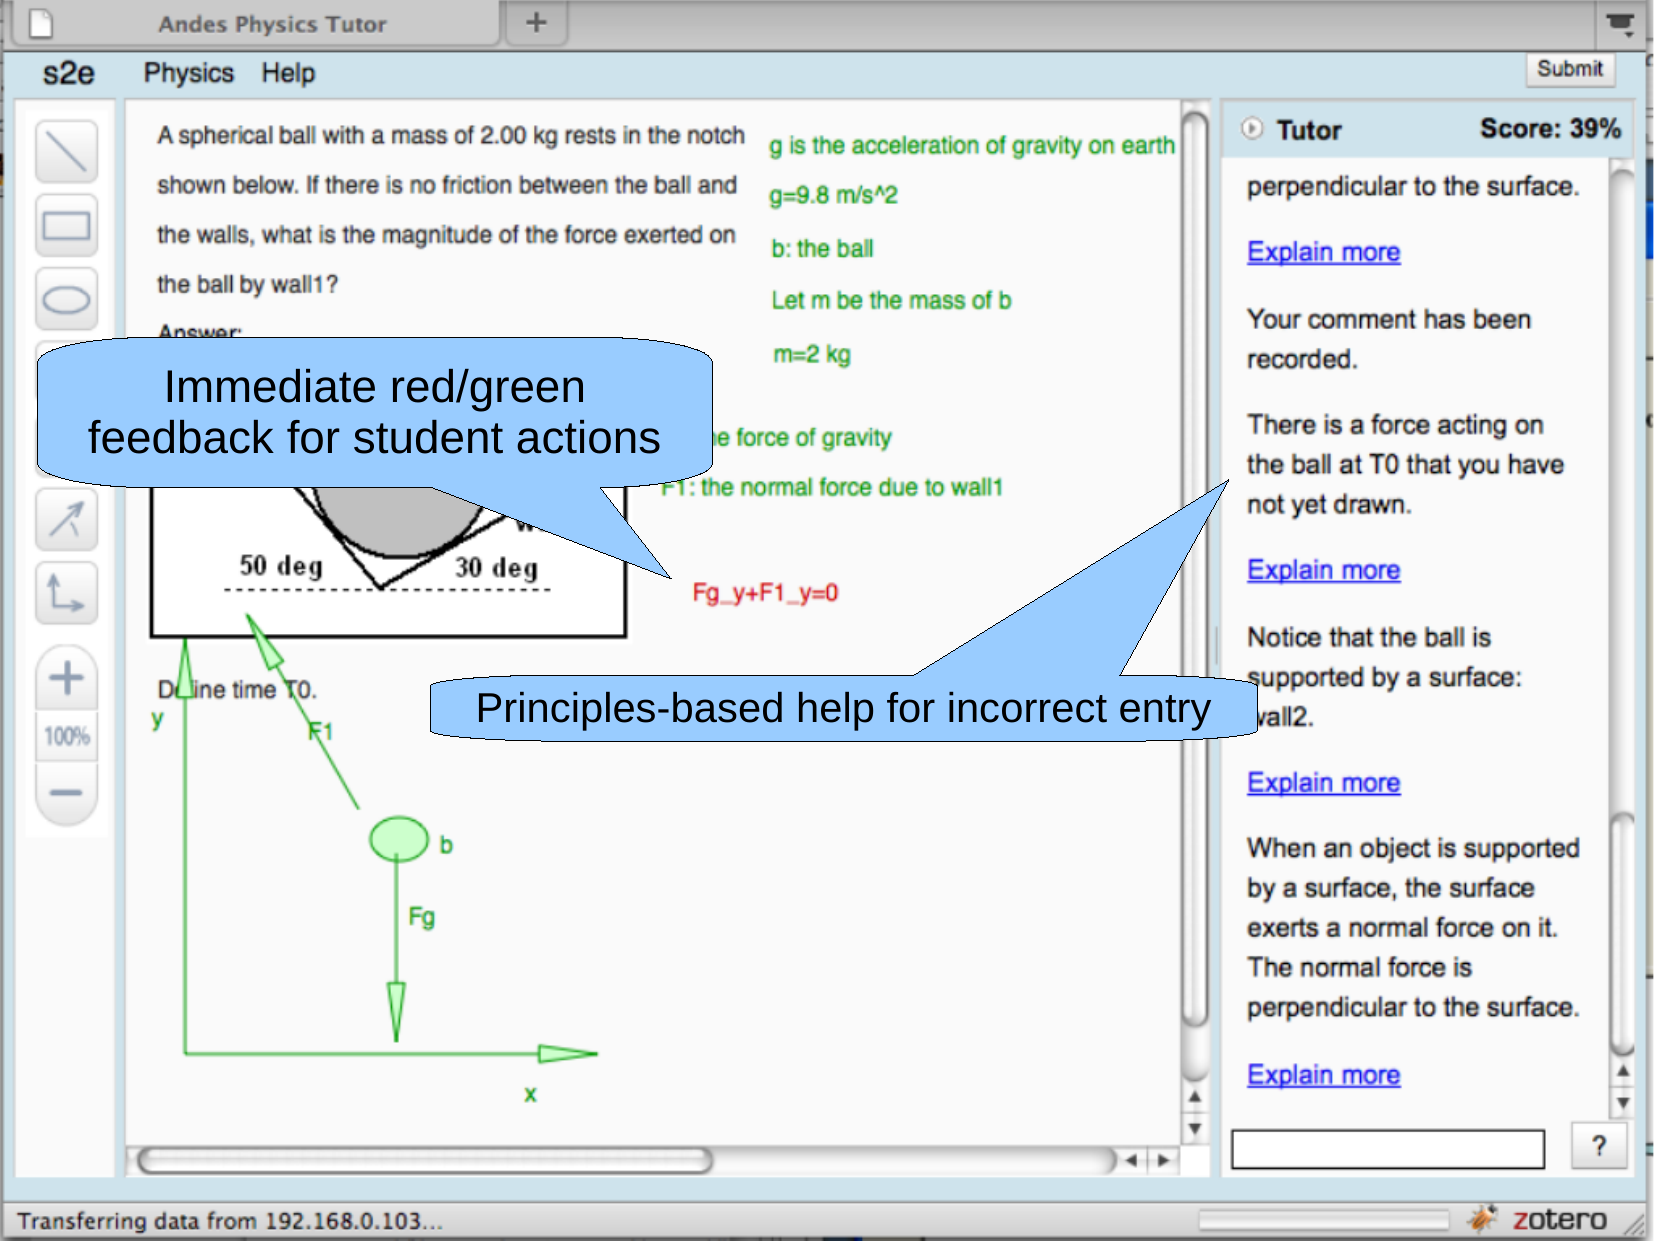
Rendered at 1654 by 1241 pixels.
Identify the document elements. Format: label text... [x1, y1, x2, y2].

text_box Principles-based help for incorrect entry [430, 479, 1258, 742]
picture [0, 0, 1654, 1241]
text_box Immediate red/green feedback for student actions [37, 337, 713, 579]
